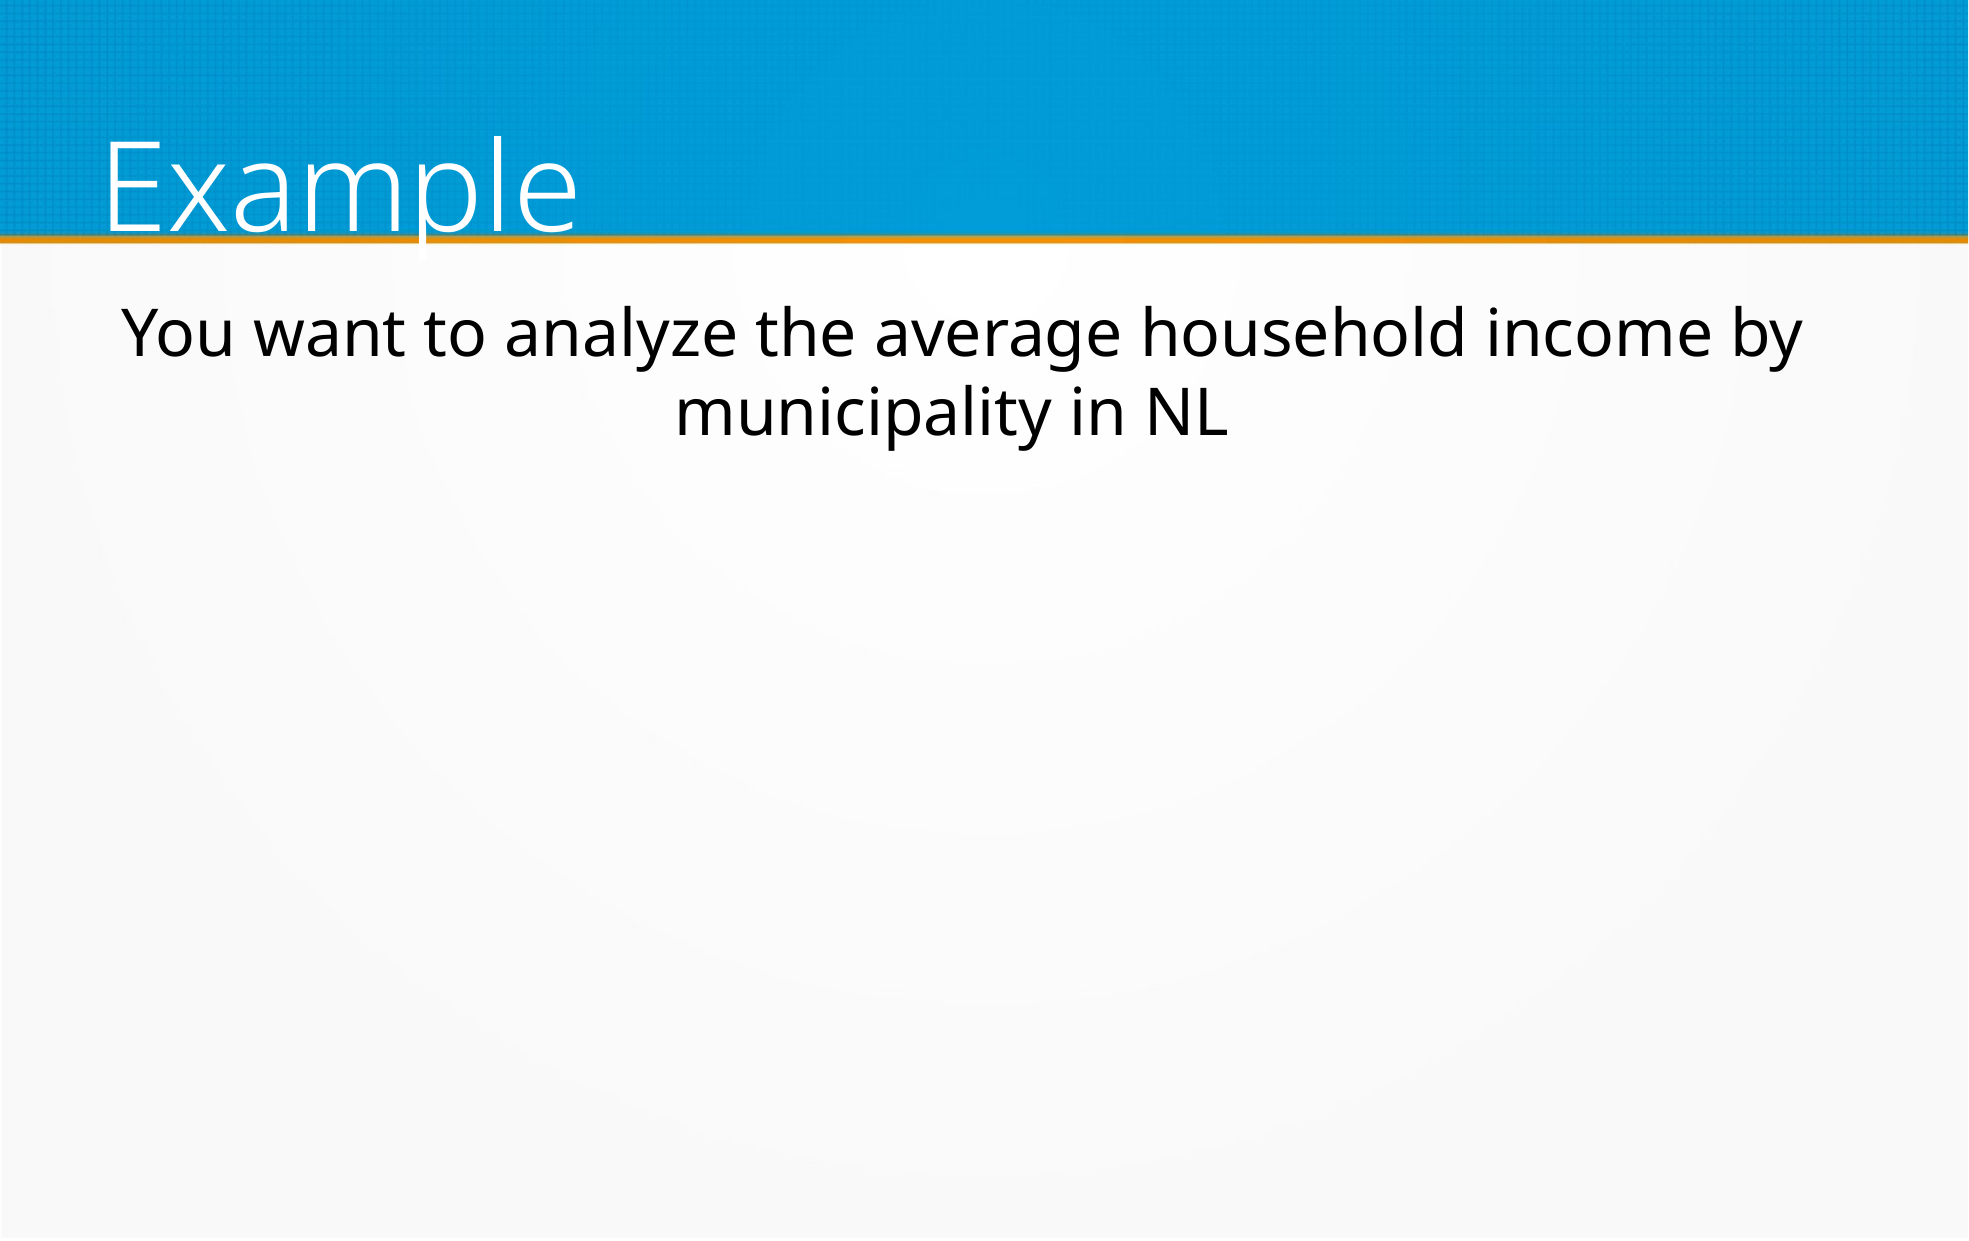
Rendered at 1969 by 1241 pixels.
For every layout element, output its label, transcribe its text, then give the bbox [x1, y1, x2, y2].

list You want to analyze the average household income by municipality in NL [98, 290, 1870, 451]
picture [0, 233, 1969, 1241]
title Example [98, 49, 1870, 257]
